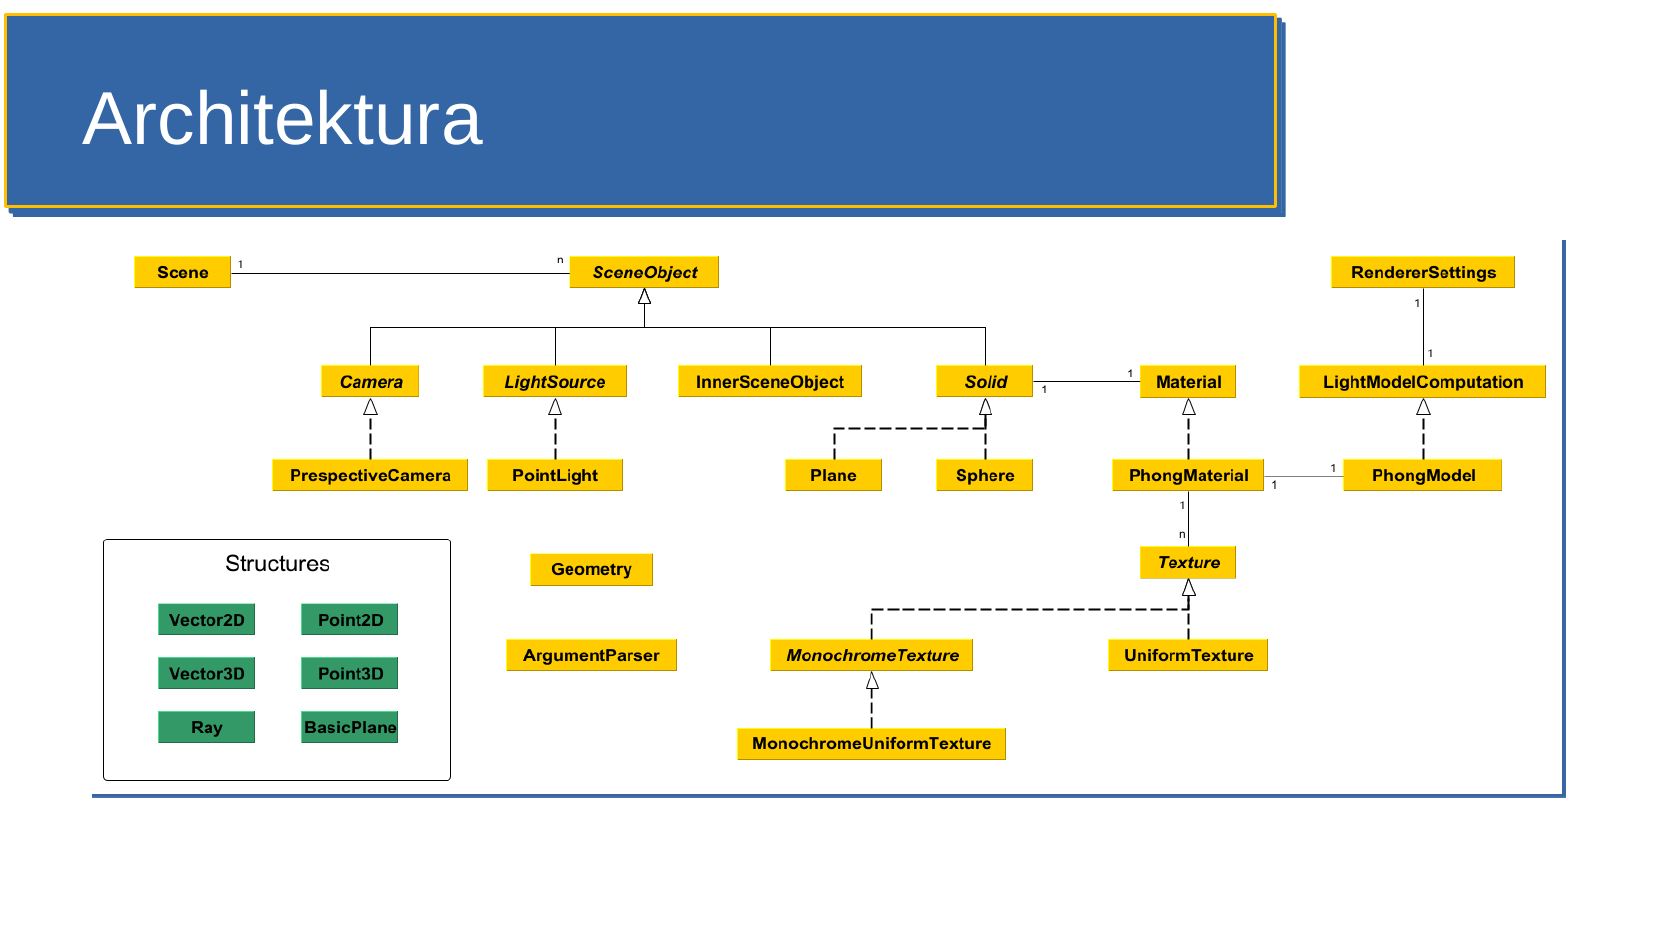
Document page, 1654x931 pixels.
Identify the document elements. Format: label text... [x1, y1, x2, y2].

title Architektura [82, 44, 1235, 192]
picture [88, 236, 1562, 794]
